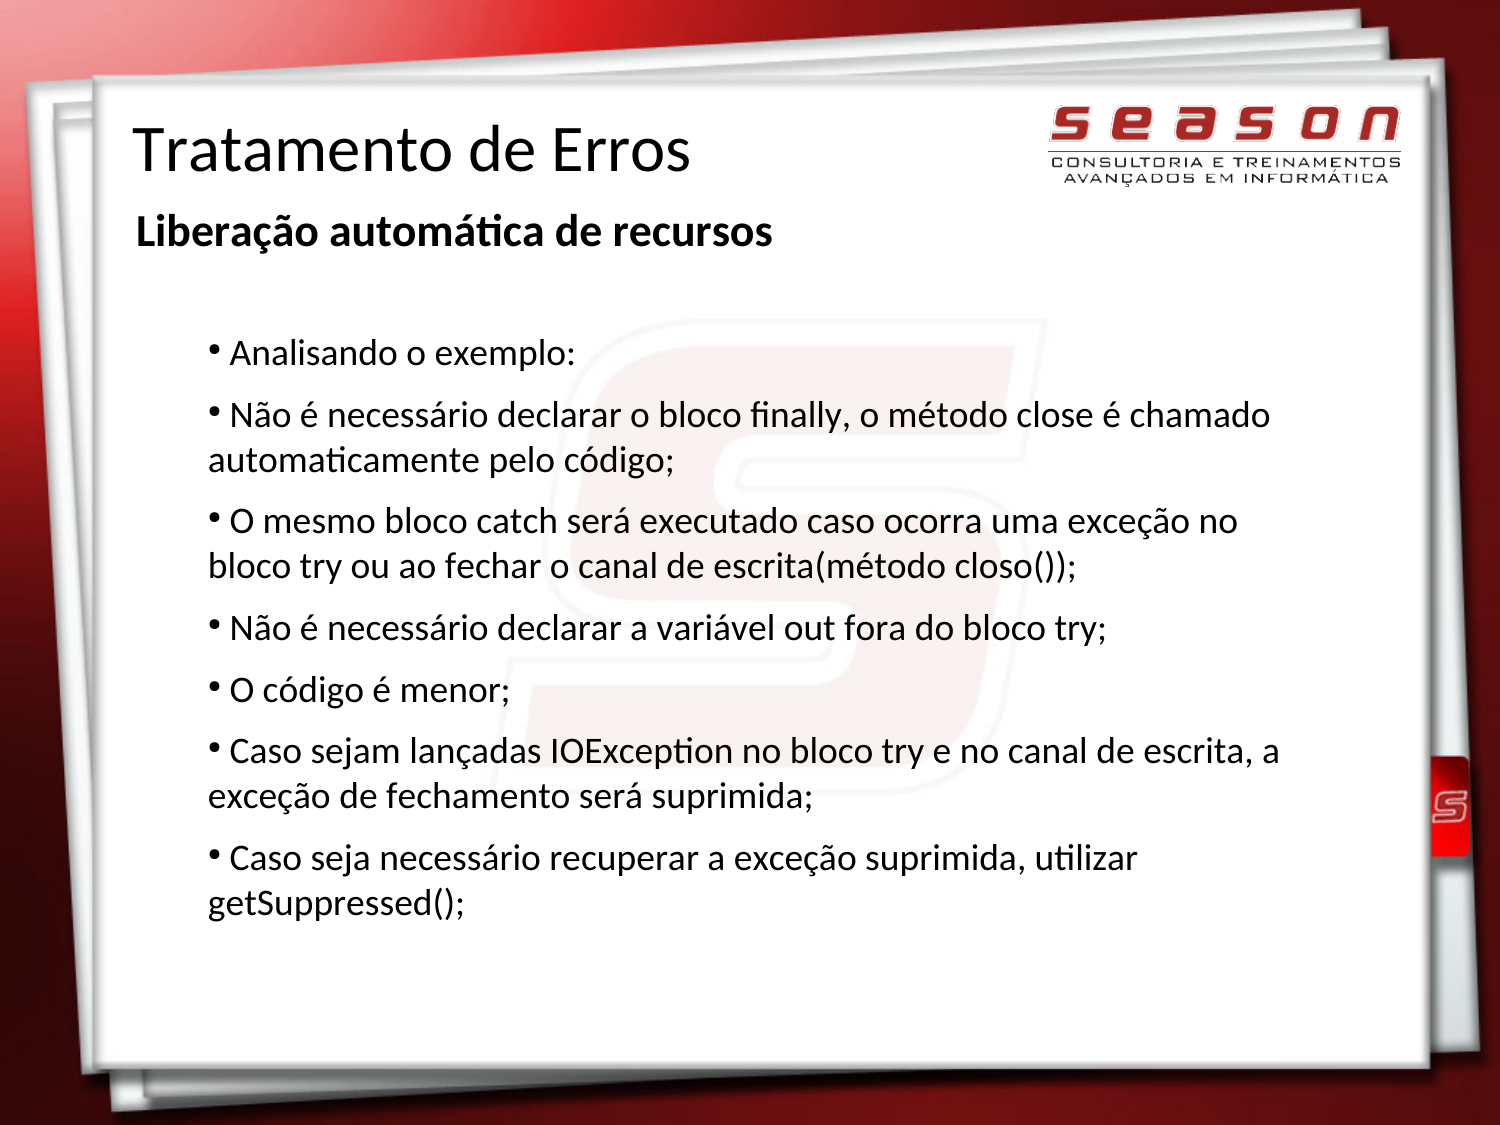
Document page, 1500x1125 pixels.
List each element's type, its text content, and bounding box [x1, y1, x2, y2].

picture [0, 0, 1500, 1125]
text_box Analisando o exemplo: Não é necessário declarar o bloco finally, o método close é chamado automaticamente pelo código; O mesmo bloco catch será executado caso ocorra uma exceção no bloco try ou ao fechar o canal de escrita(método closo()); Não é necessário declarar a variável out fora do bloco try; O código é menor; Caso sejam lançadas IOException no bloco try e no canal de escrita, a exceção de fechamento será suprimida; Caso seja necessário recuperar a exceção suprimida, utilizar getSuppressed(); [207, 283, 1328, 969]
title Tratamento de Erros [118, 33, 1394, 257]
text_box Liberação automática de recursos [119, 200, 1240, 256]
